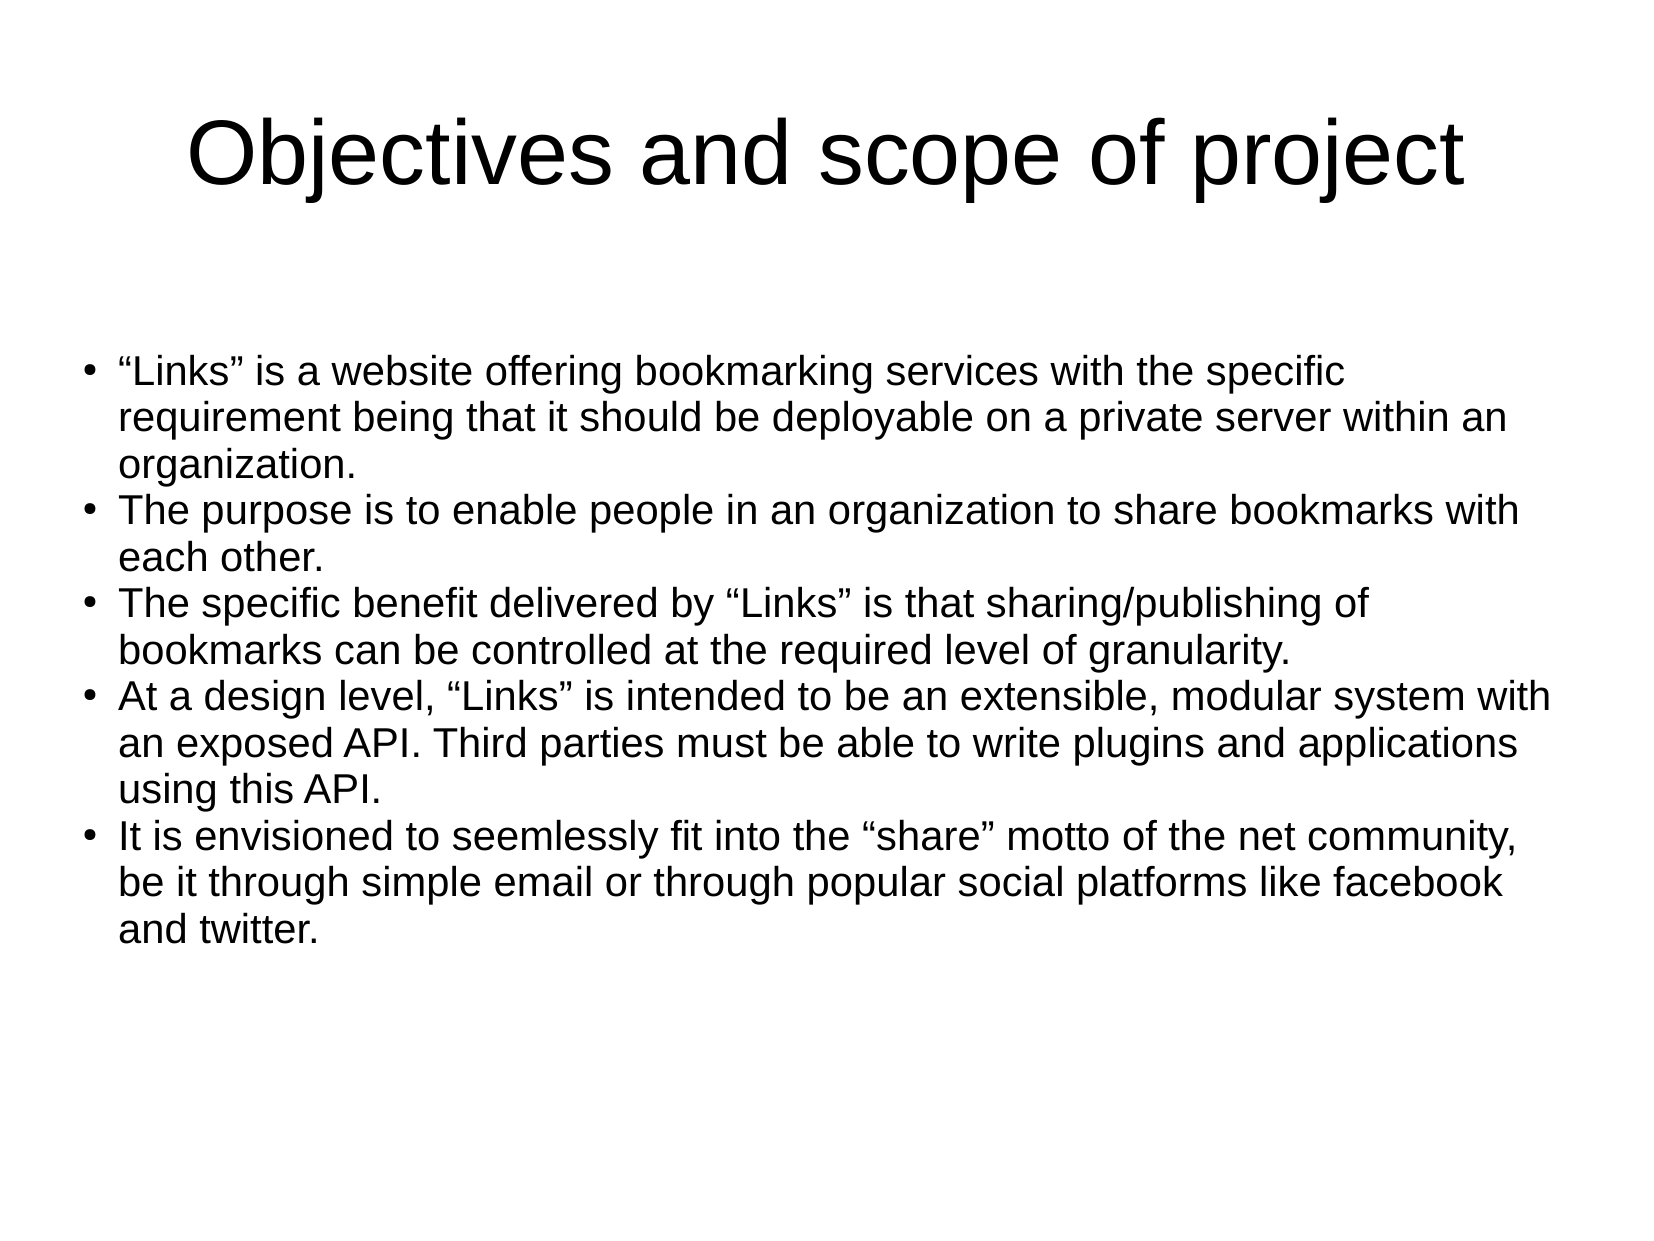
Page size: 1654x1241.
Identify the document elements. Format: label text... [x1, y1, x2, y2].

subtitle “Links” is a website offering bookmarking services with the specific requirement being that it should be deployable on a private server within an organization. The purpose is to enable people in an organization to share bookmarks with each other. The specific benefit delivered by “Links” is that sharing/publishing of bookmarks can be controlled at the required level of granularity. At a design level, “Links” is intended to be an extensible, modular system with an exposed API. Third parties must be able to write plugins and applications using this API. It is envisioned to seemlessly fit into the “share” motto of the net community, be it through simple email or through popular social platforms like facebook and twitter. [82, 290, 1571, 1010]
title Objectives and scope of project [82, 49, 1571, 257]
